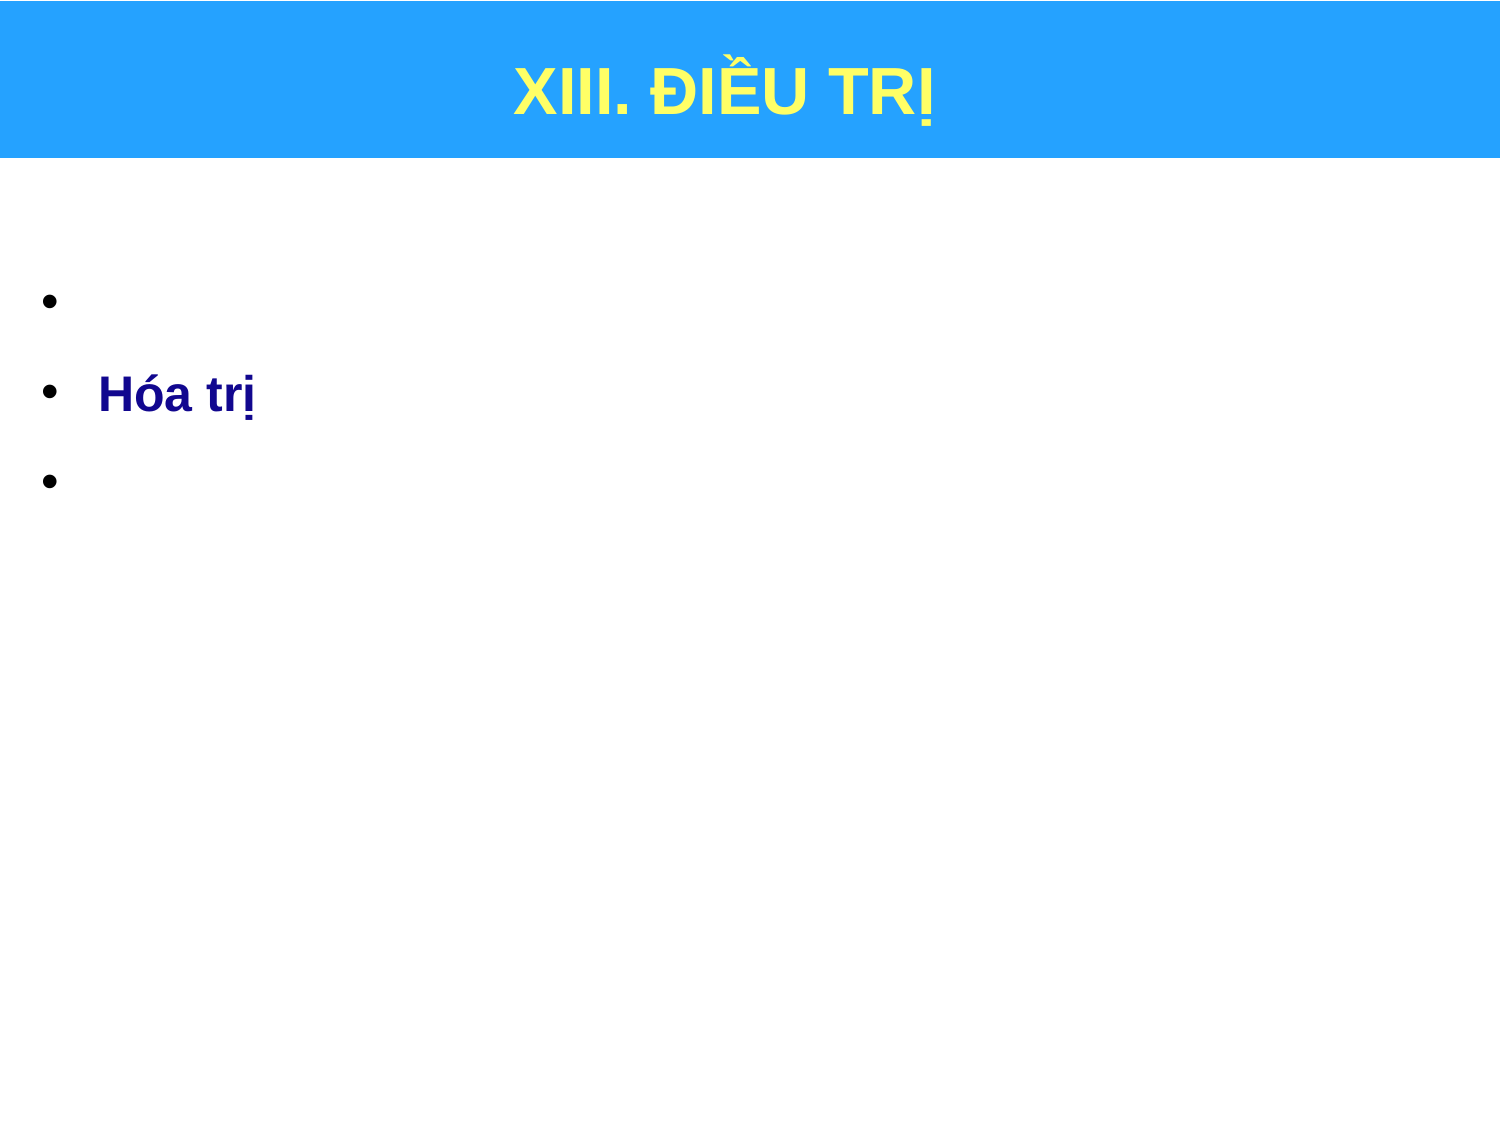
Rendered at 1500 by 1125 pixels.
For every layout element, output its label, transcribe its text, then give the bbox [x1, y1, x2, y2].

title XIII. ĐIỀU TRỊ [87, 24, 1363, 150]
text_box Hóa trị [26, 263, 1468, 540]
